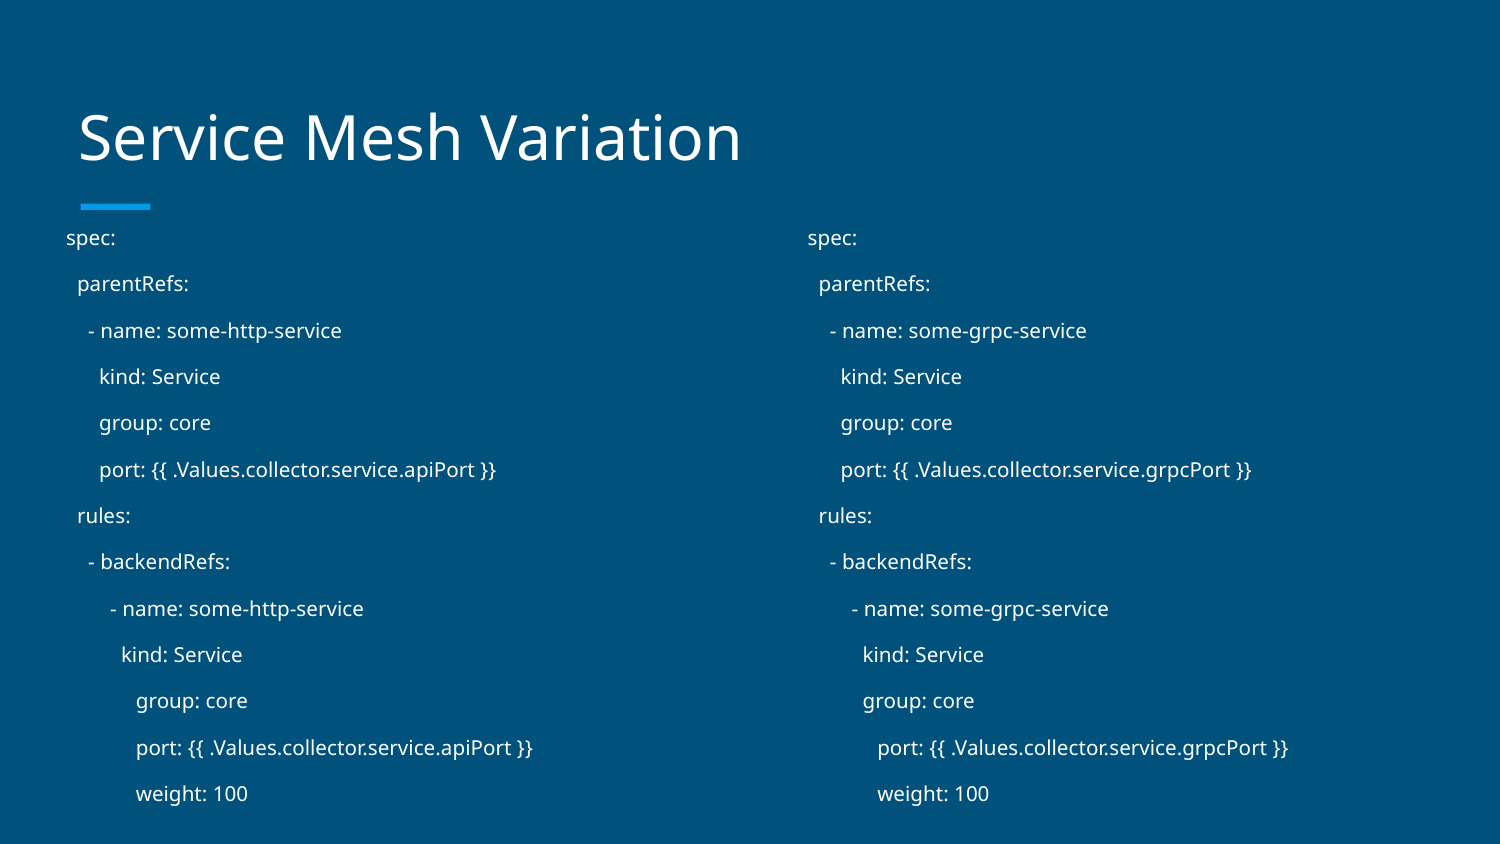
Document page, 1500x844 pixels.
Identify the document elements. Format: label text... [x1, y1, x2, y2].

list spec: parentRefs: - name: some-http-service kind: Service group: core port: {{ .Values.collector.service.apiPort }} rules: - backendRefs: - name: some-http-service kind: Service group: core port: {{ .Values.collector.service.apiPort }} weight: 100 [51, 206, 708, 822]
list spec: parentRefs: - name: some-grpc-service kind: Service group: core port: {{ .Values.collector.service.grpcPort }} rules: - backendRefs: - name: some-grpc-service kind: Service group: core port: {{ .Values.collector.service.grpcPort }} weight: 100 [792, 206, 1449, 822]
title Service Mesh Variation [63, 75, 1437, 188]
